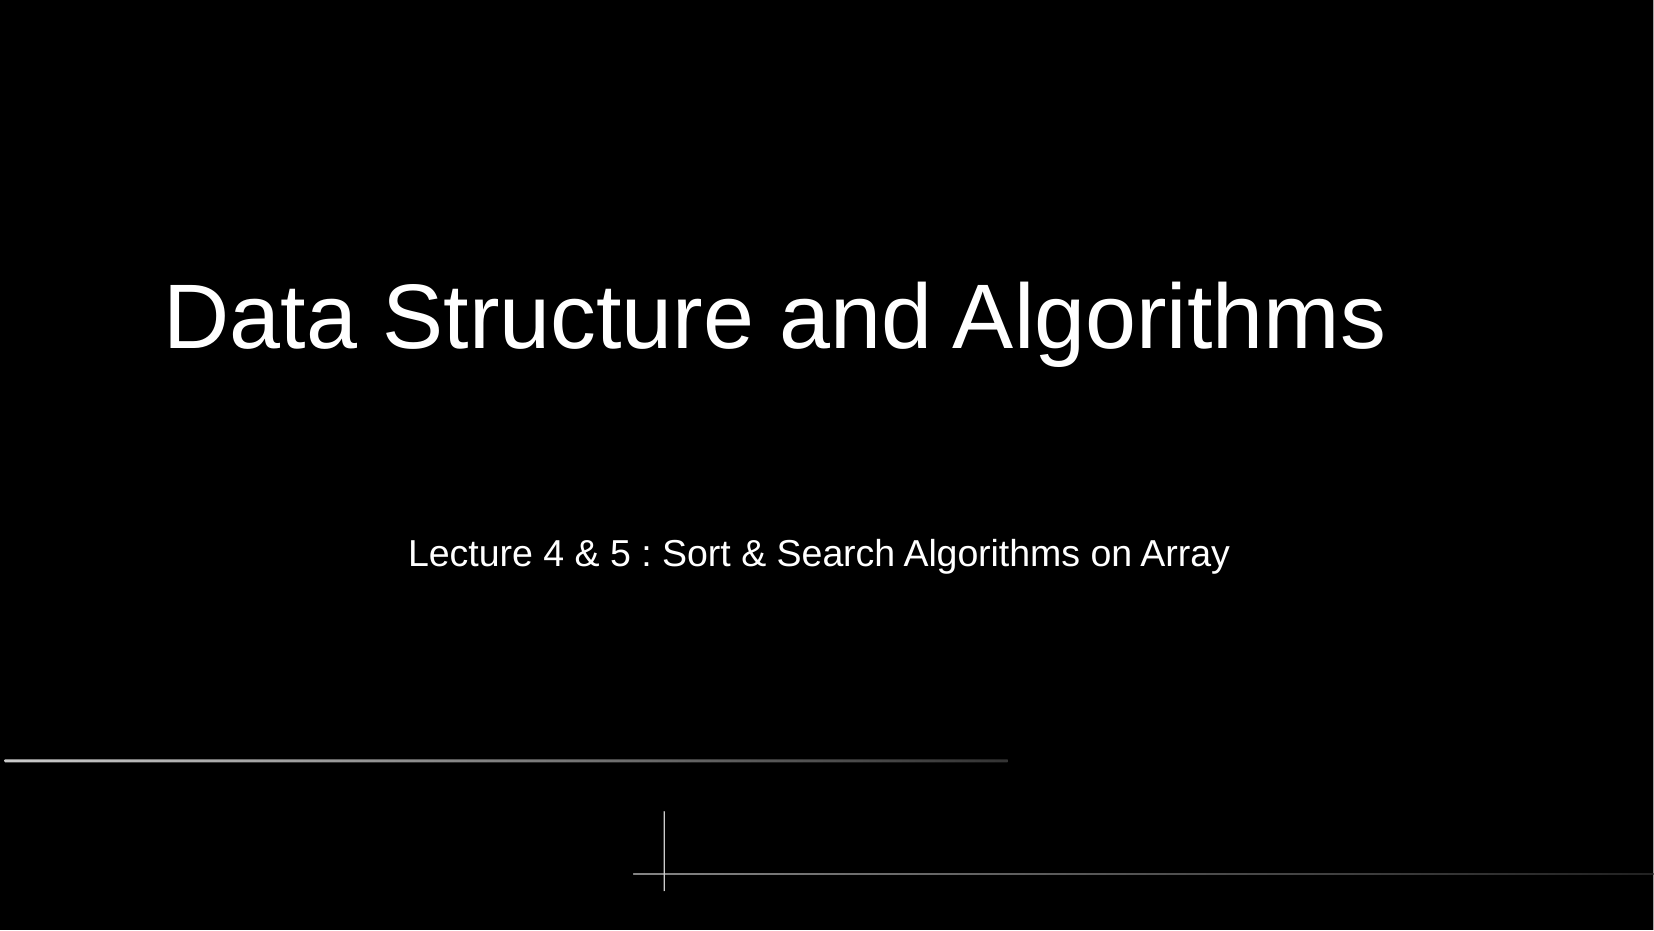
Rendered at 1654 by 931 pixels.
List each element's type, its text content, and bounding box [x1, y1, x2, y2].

title Data Structure and Algorithms [37, 262, 1514, 371]
text_box Lecture 4 & 5 : Sort & Search Algorithms on Array [393, 525, 1247, 582]
